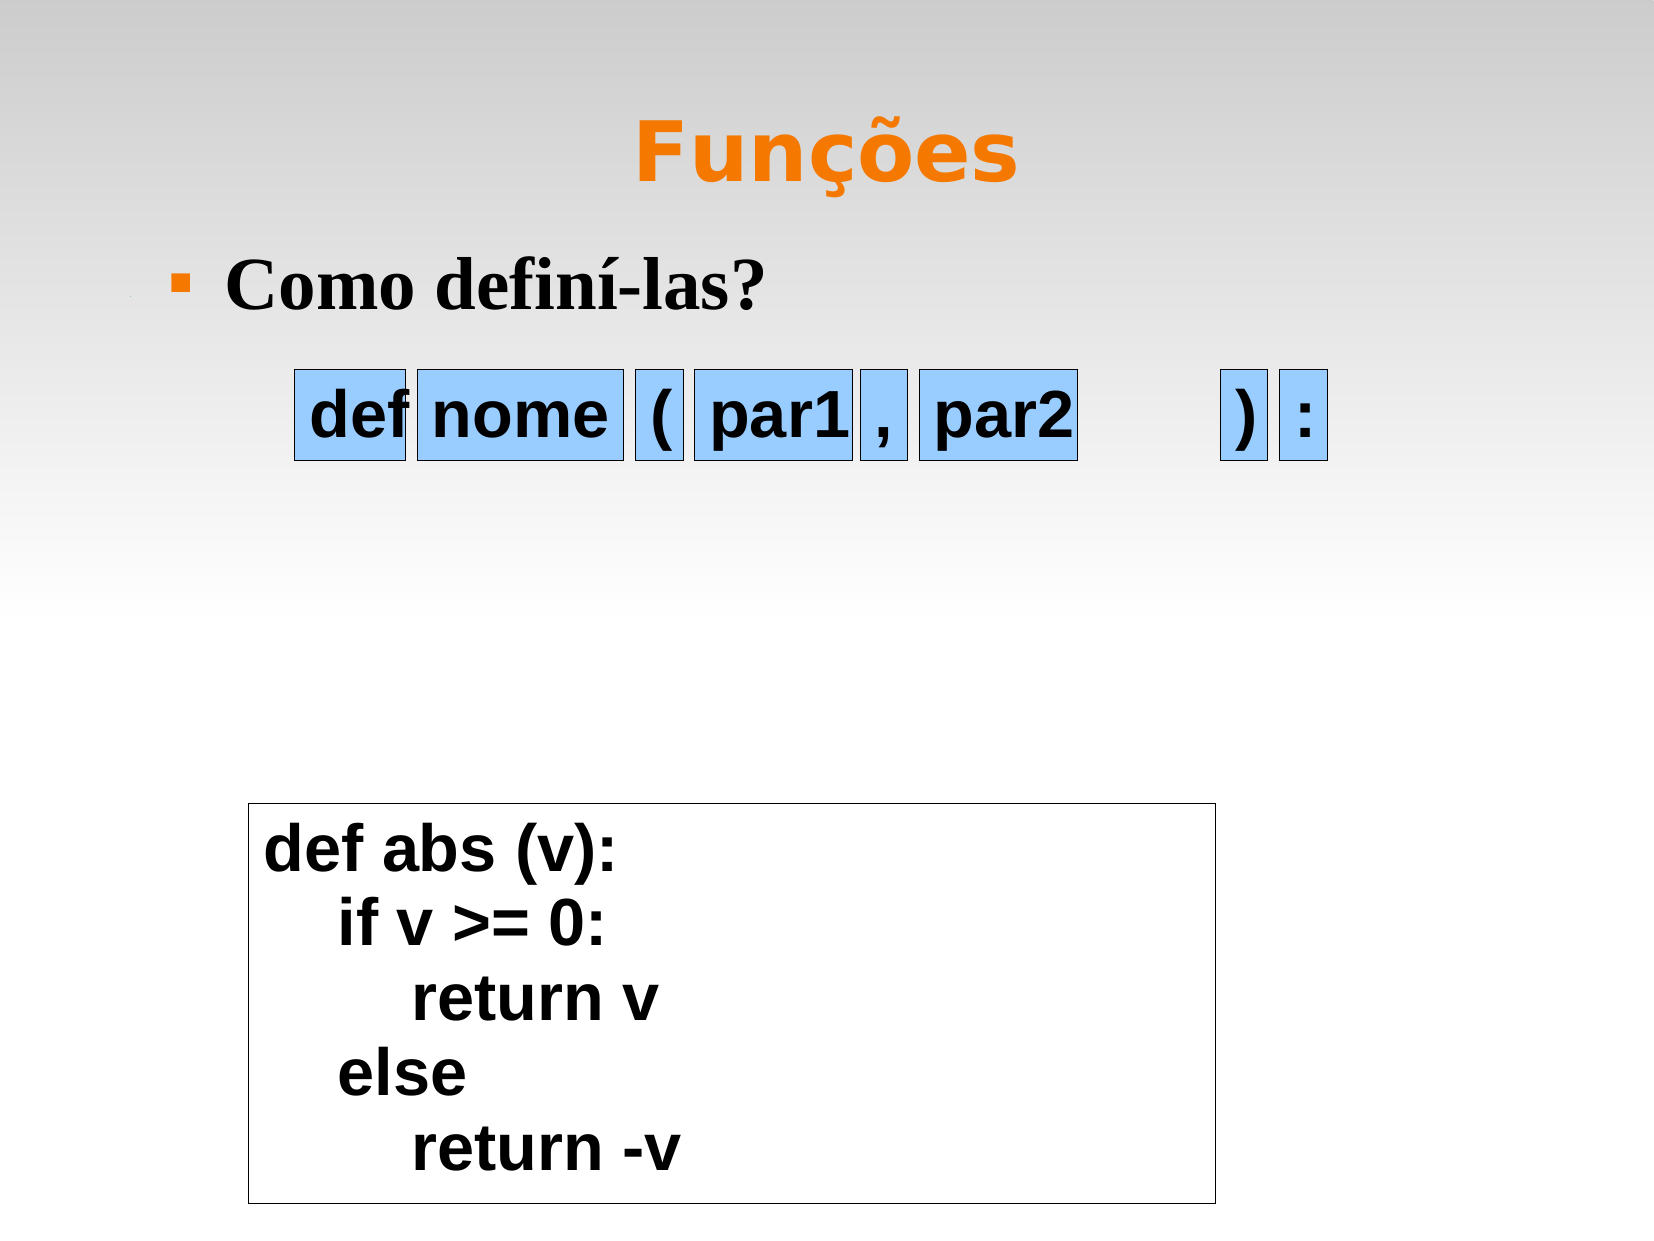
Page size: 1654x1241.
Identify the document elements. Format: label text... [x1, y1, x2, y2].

text_box par2 [919, 369, 1078, 461]
text_box ) [1220, 369, 1268, 461]
text_box ( [635, 369, 684, 461]
list Como definí-las? [82, 242, 1571, 1062]
text_box nome [417, 369, 624, 461]
text_box , [860, 369, 908, 461]
text_box : [1279, 369, 1328, 461]
title Funções [82, 49, 1571, 242]
text_box def [294, 369, 406, 461]
text_box def abs (v): if v >= 0: return v else return -v [248, 803, 1216, 1204]
text_box par1 [694, 369, 853, 461]
